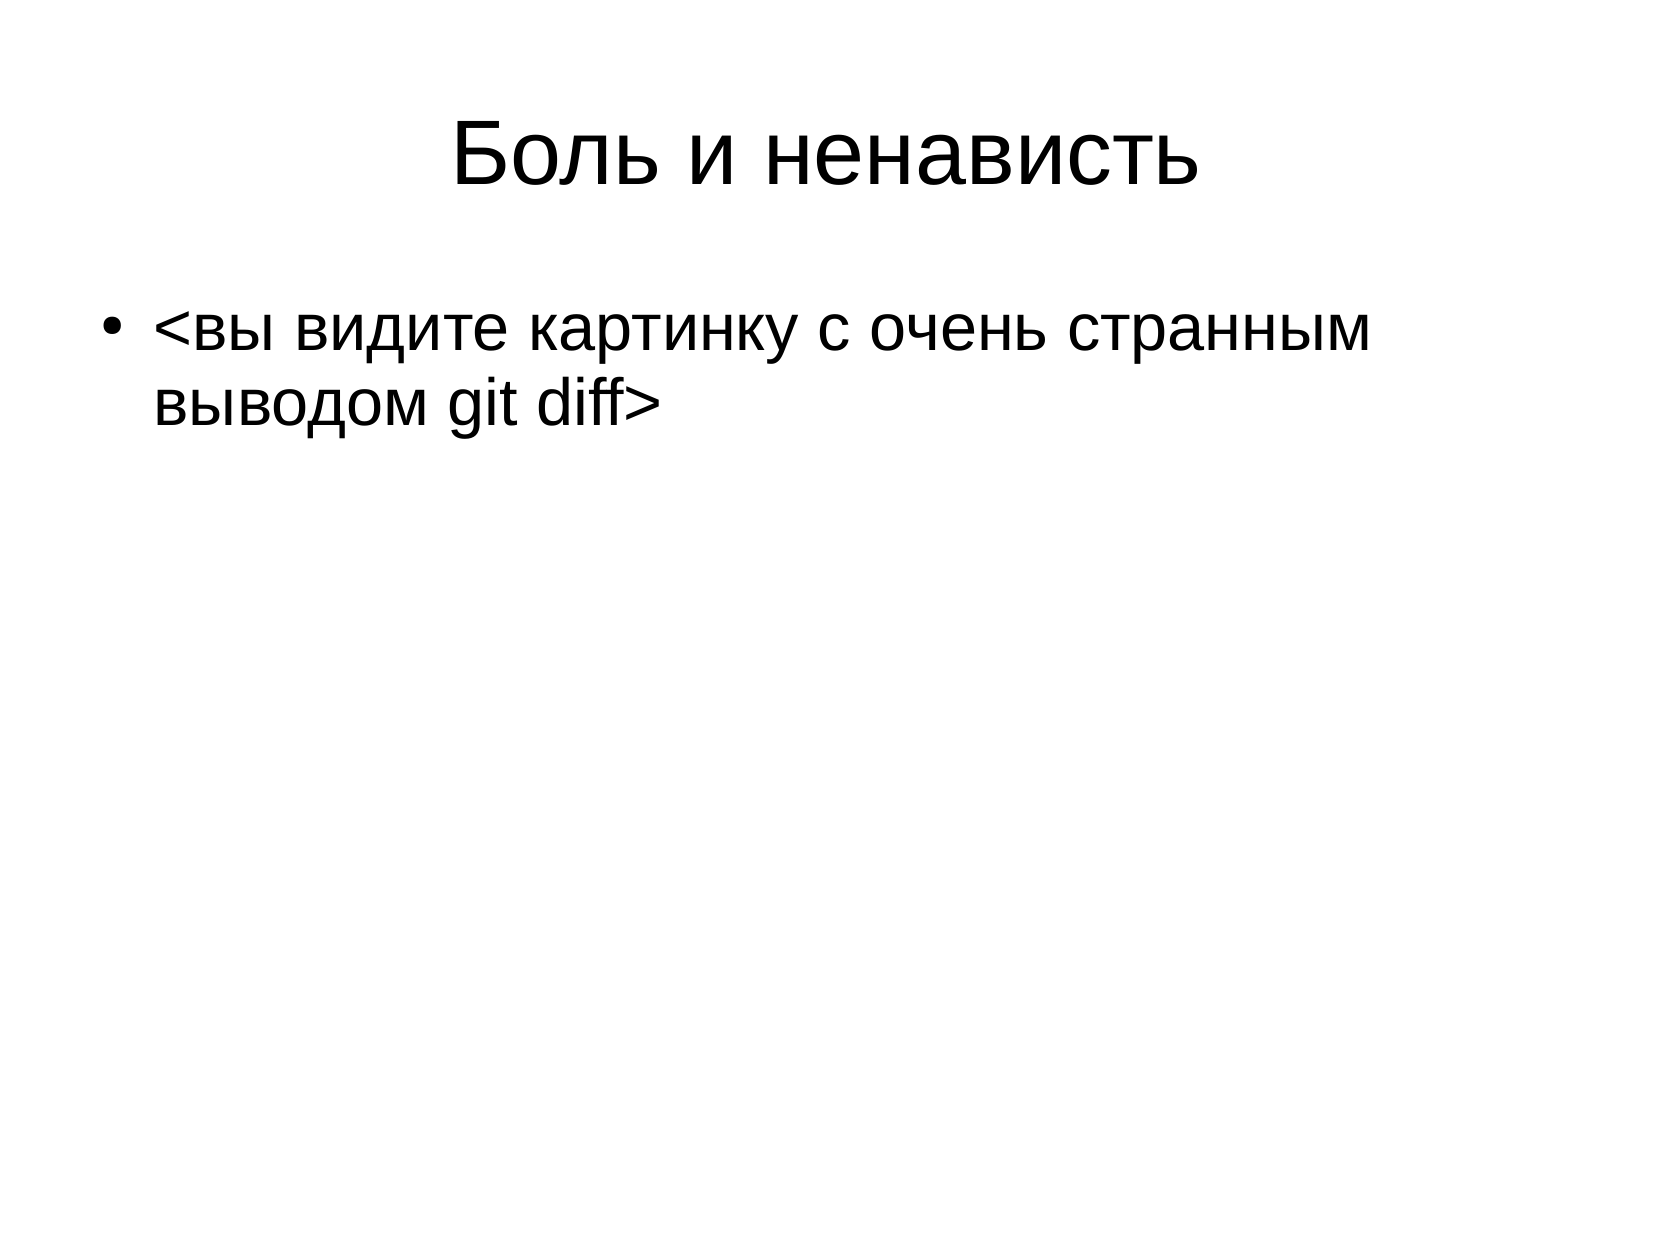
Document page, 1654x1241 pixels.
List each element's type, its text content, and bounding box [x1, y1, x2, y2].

list <вы видите картинку с очень странным выводом git diff> [82, 290, 1571, 1010]
title Боль и ненависть [82, 49, 1571, 257]
